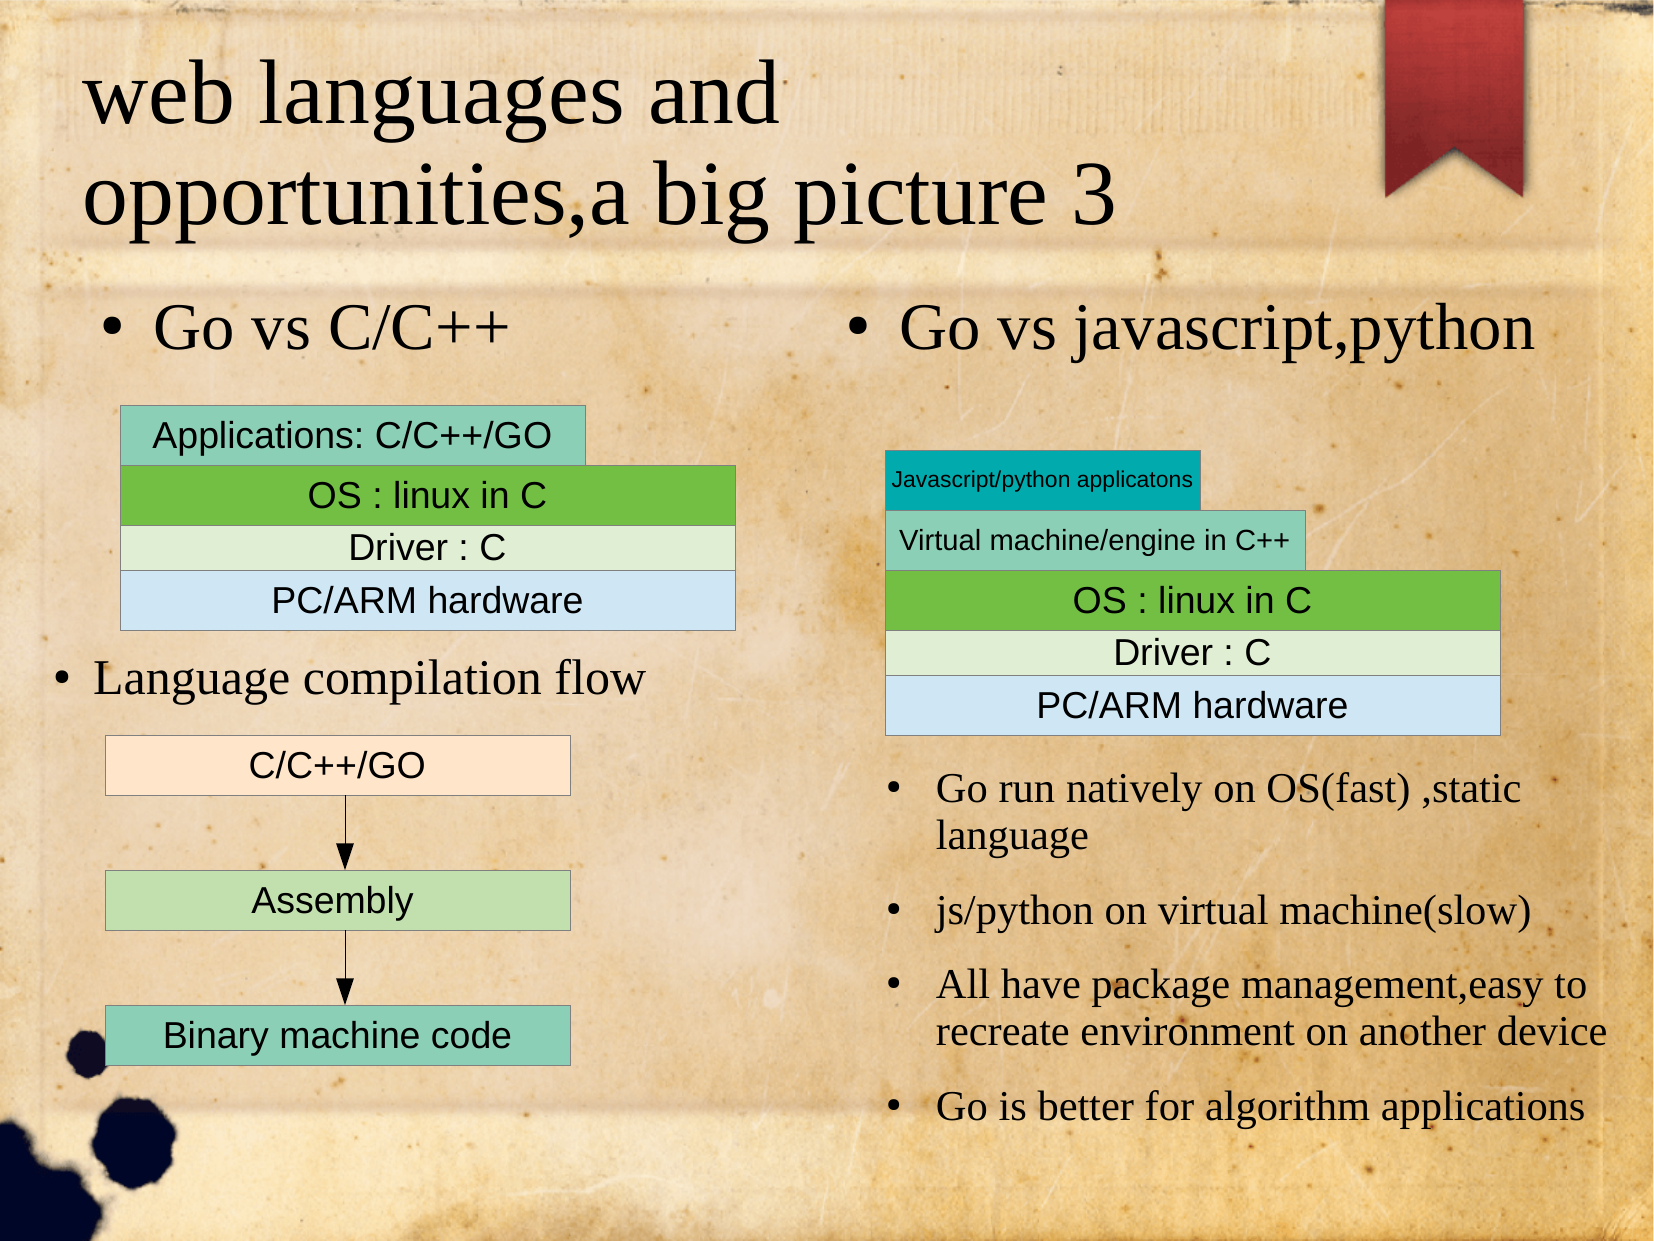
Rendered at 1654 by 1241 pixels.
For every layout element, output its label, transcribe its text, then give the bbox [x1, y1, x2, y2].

list Go vs C/C++ [82, 290, 793, 376]
list Go vs javascript,python [828, 290, 1539, 1010]
text_box C/C++/GO [105, 735, 571, 796]
text_box Driver : C [120, 526, 736, 571]
text_box PC/ARM hardware [885, 676, 1501, 736]
text_box OS : linux in C [885, 570, 1501, 631]
text_box OS : linux in C [120, 465, 736, 526]
text_box Virtual machine/engine in C++ [885, 510, 1306, 571]
text_box PC/ARM hardware [120, 571, 736, 631]
text_box Driver : C [885, 631, 1501, 676]
picture [0, 0, 1654, 1241]
text_box Binary machine code [105, 1005, 571, 1066]
text_box Applications: C/C++/GO [120, 405, 586, 466]
text_box Javascript/python applicatons [885, 450, 1201, 511]
list Language compilation flow [39, 650, 751, 736]
list Go run natively on OS(fast) ,static language js/python on virtual machine(slow) All have package management,easy to recreate environment on another device Go is better for algorithm applications [870, 765, 1609, 1201]
text_box Assembly [105, 870, 571, 931]
title web languages and opportunities,a big picture 3 [82, 41, 1347, 245]
